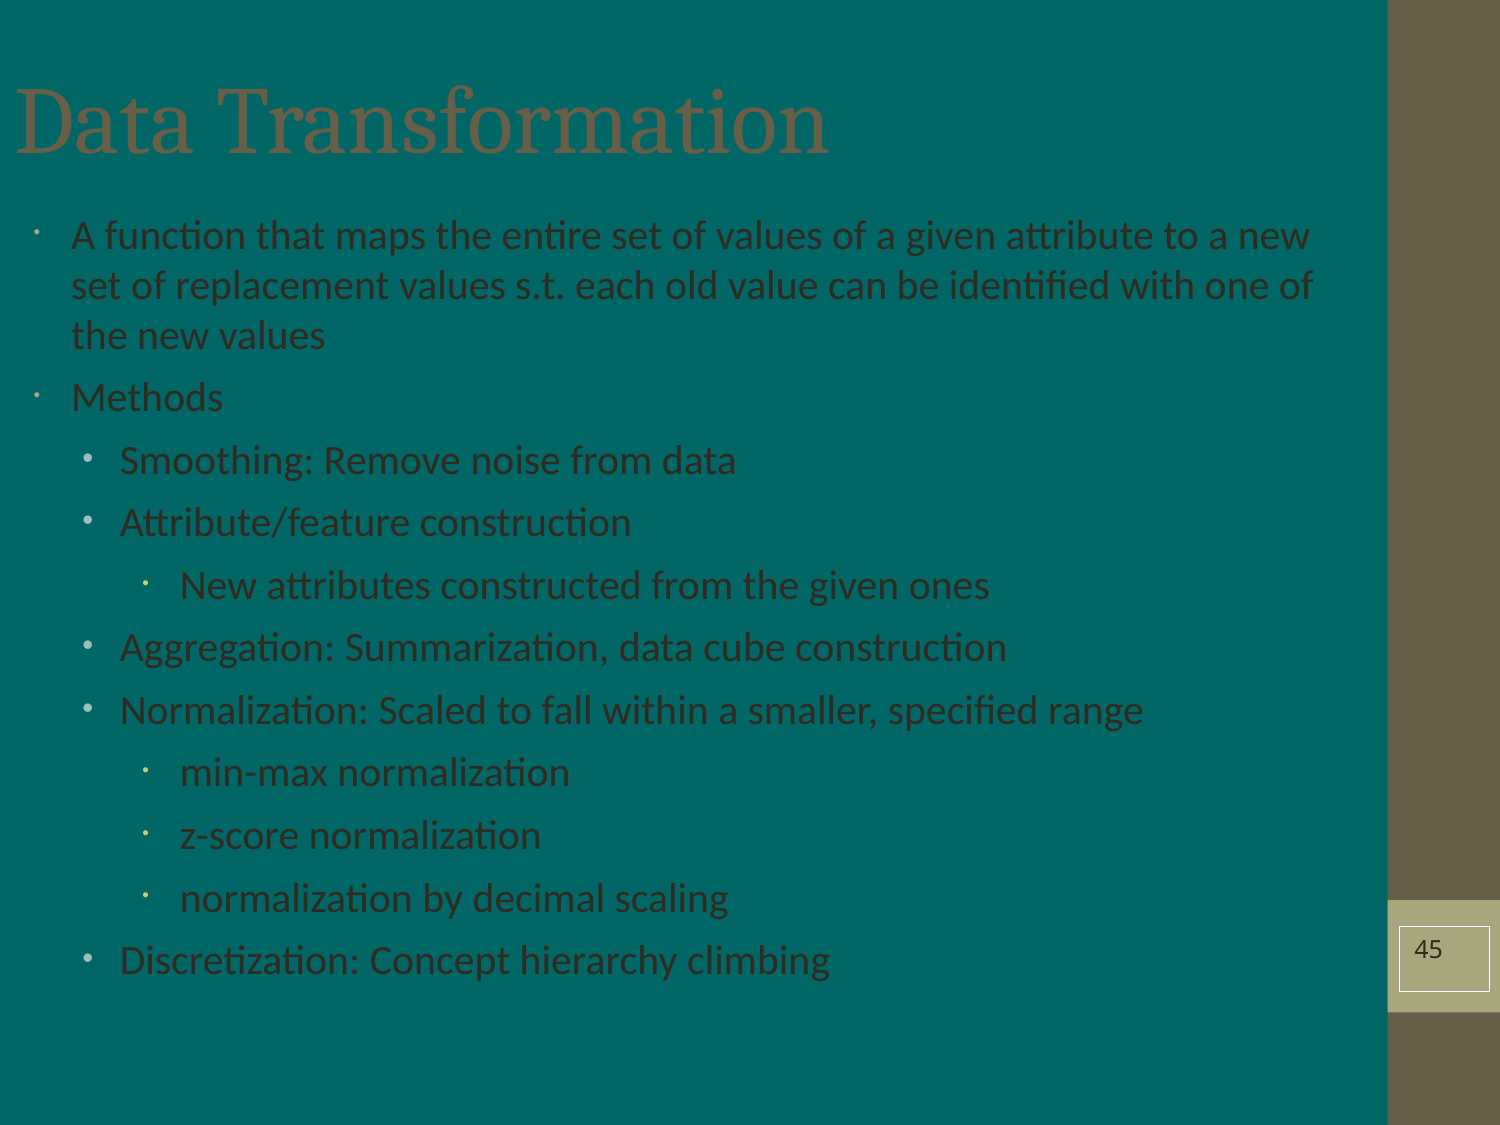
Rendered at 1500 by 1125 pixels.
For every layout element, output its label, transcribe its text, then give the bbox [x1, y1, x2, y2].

list A function that maps the entire set of values of a given attribute to a new set of replacement values s.t. each old value can be identified with one of the new values Methods Smoothing: Remove noise from data Attribute/feature construction New attributes constructed from the given ones Aggregation: Summarization, data cube construction Normalization: Scaled to fall within a smaller, specified range min-max normalization z-score normalization normalization by decimal scaling Discretization: Concept hierarchy climbing [0, 200, 1363, 1075]
title Data Transformation [0, 50, 1322, 150]
slide_number <number> [1399, 926, 1490, 992]
